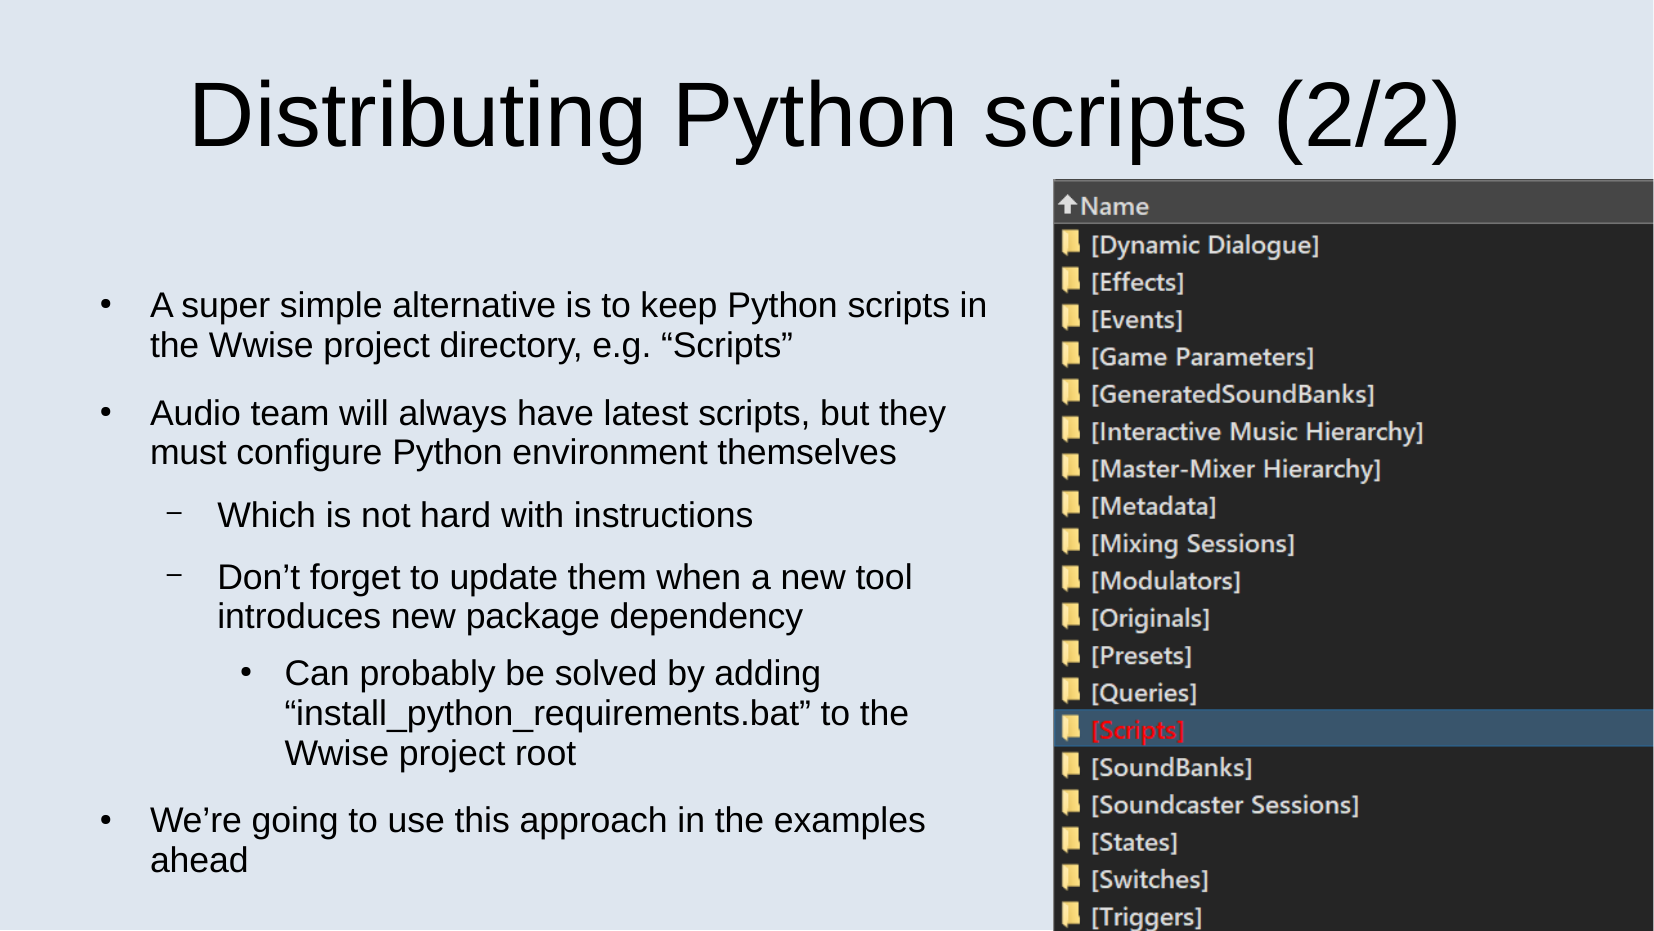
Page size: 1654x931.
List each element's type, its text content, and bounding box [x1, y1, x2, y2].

picture [1053, 179, 1654, 931]
title Distributing Python scripts (2/2) [82, 37, 1571, 193]
list A super simple alternative is to keep Python scripts in the Wwise project directory, e.g. “Scripts” Audio team will always have latest scripts, but they must configure Python environment themselves Which is not hard with instructions Don’t forget to update them when a new tool introduces new package dependency Can probably be solved by adding “install_python_requirements.bat” to the Wwise project root We’re going to use this approach in the examples ahead [82, 217, 1006, 886]
